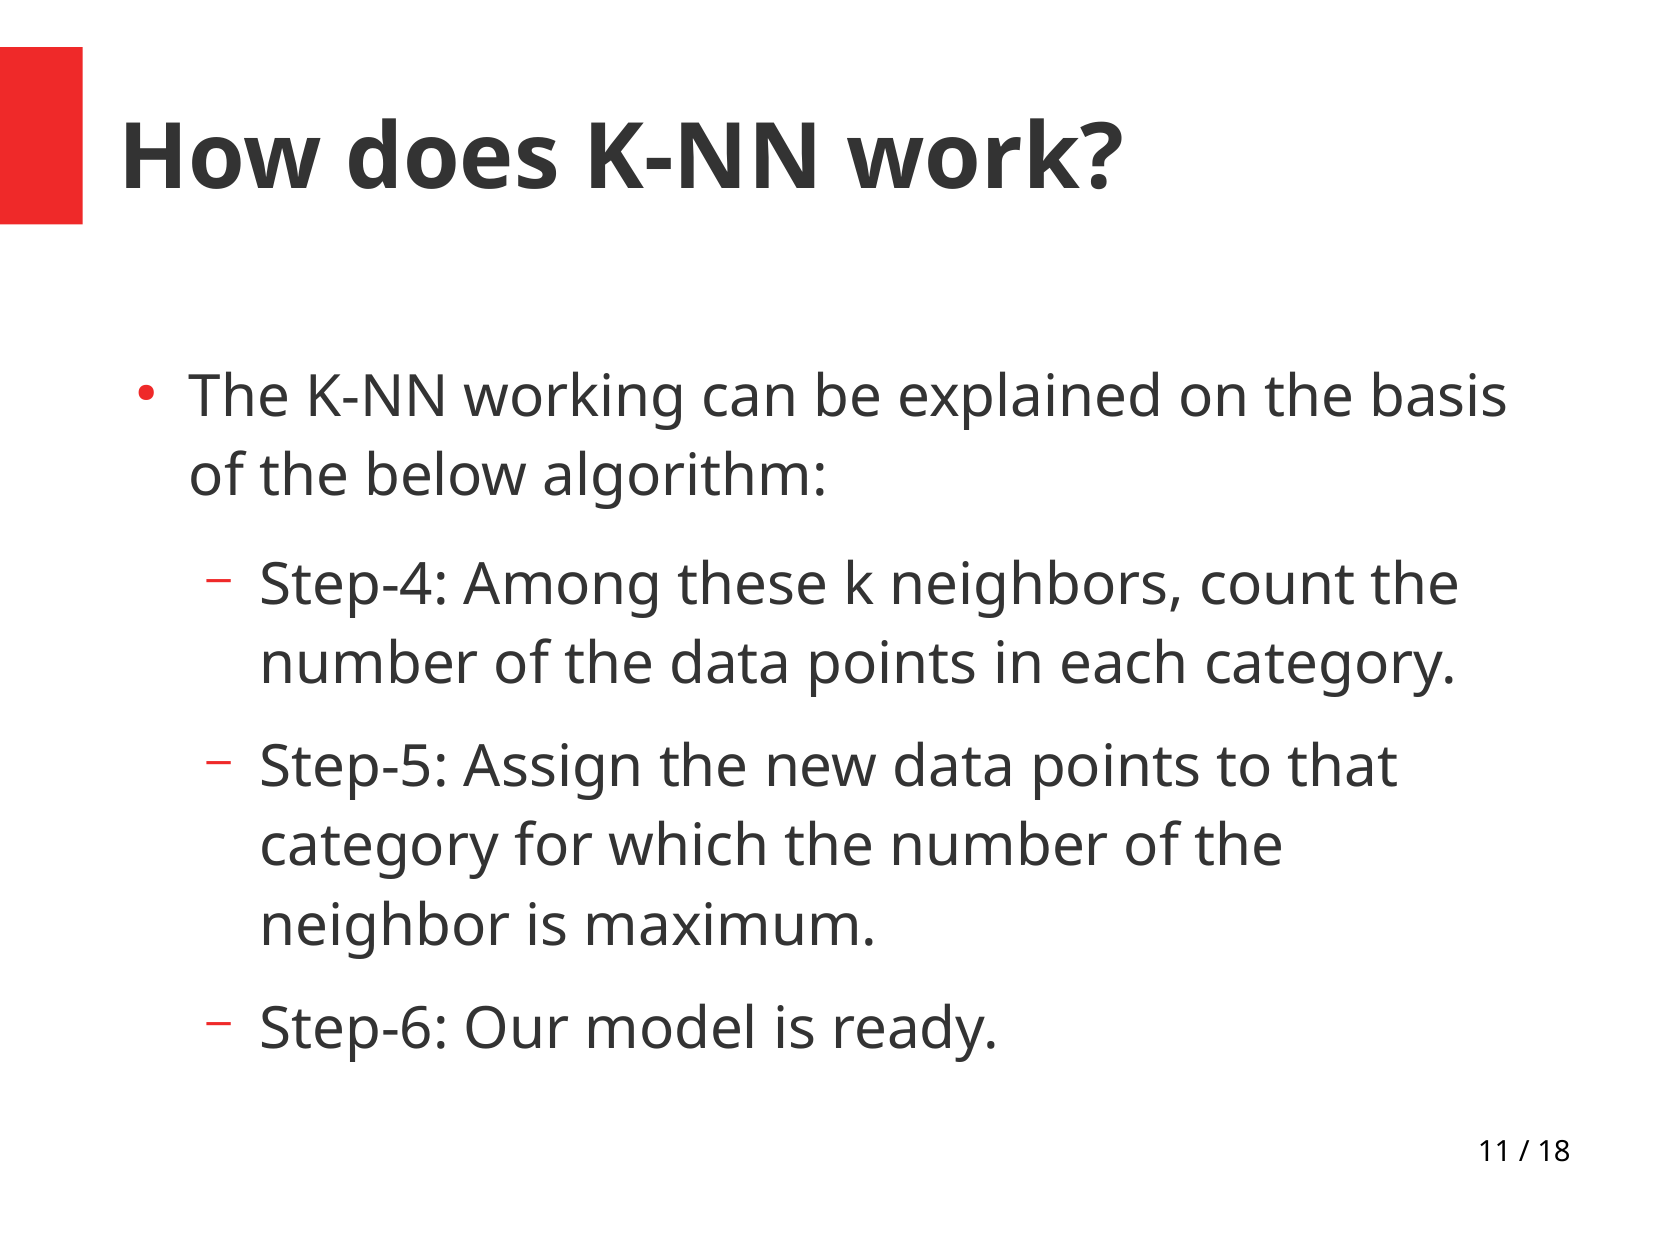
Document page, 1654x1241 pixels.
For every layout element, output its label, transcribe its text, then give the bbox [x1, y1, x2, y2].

title How does K-NN work? [118, 49, 1571, 257]
list The K-NN working can be explained on the basis of the below algorithm: Step-4: Among these k neighbors, count the number of the data points in each category. Step-5: Assign the new data points to that category for which the number of the neighbor is maximum. Step-6: Our model is ready. [118, 354, 1536, 1074]
